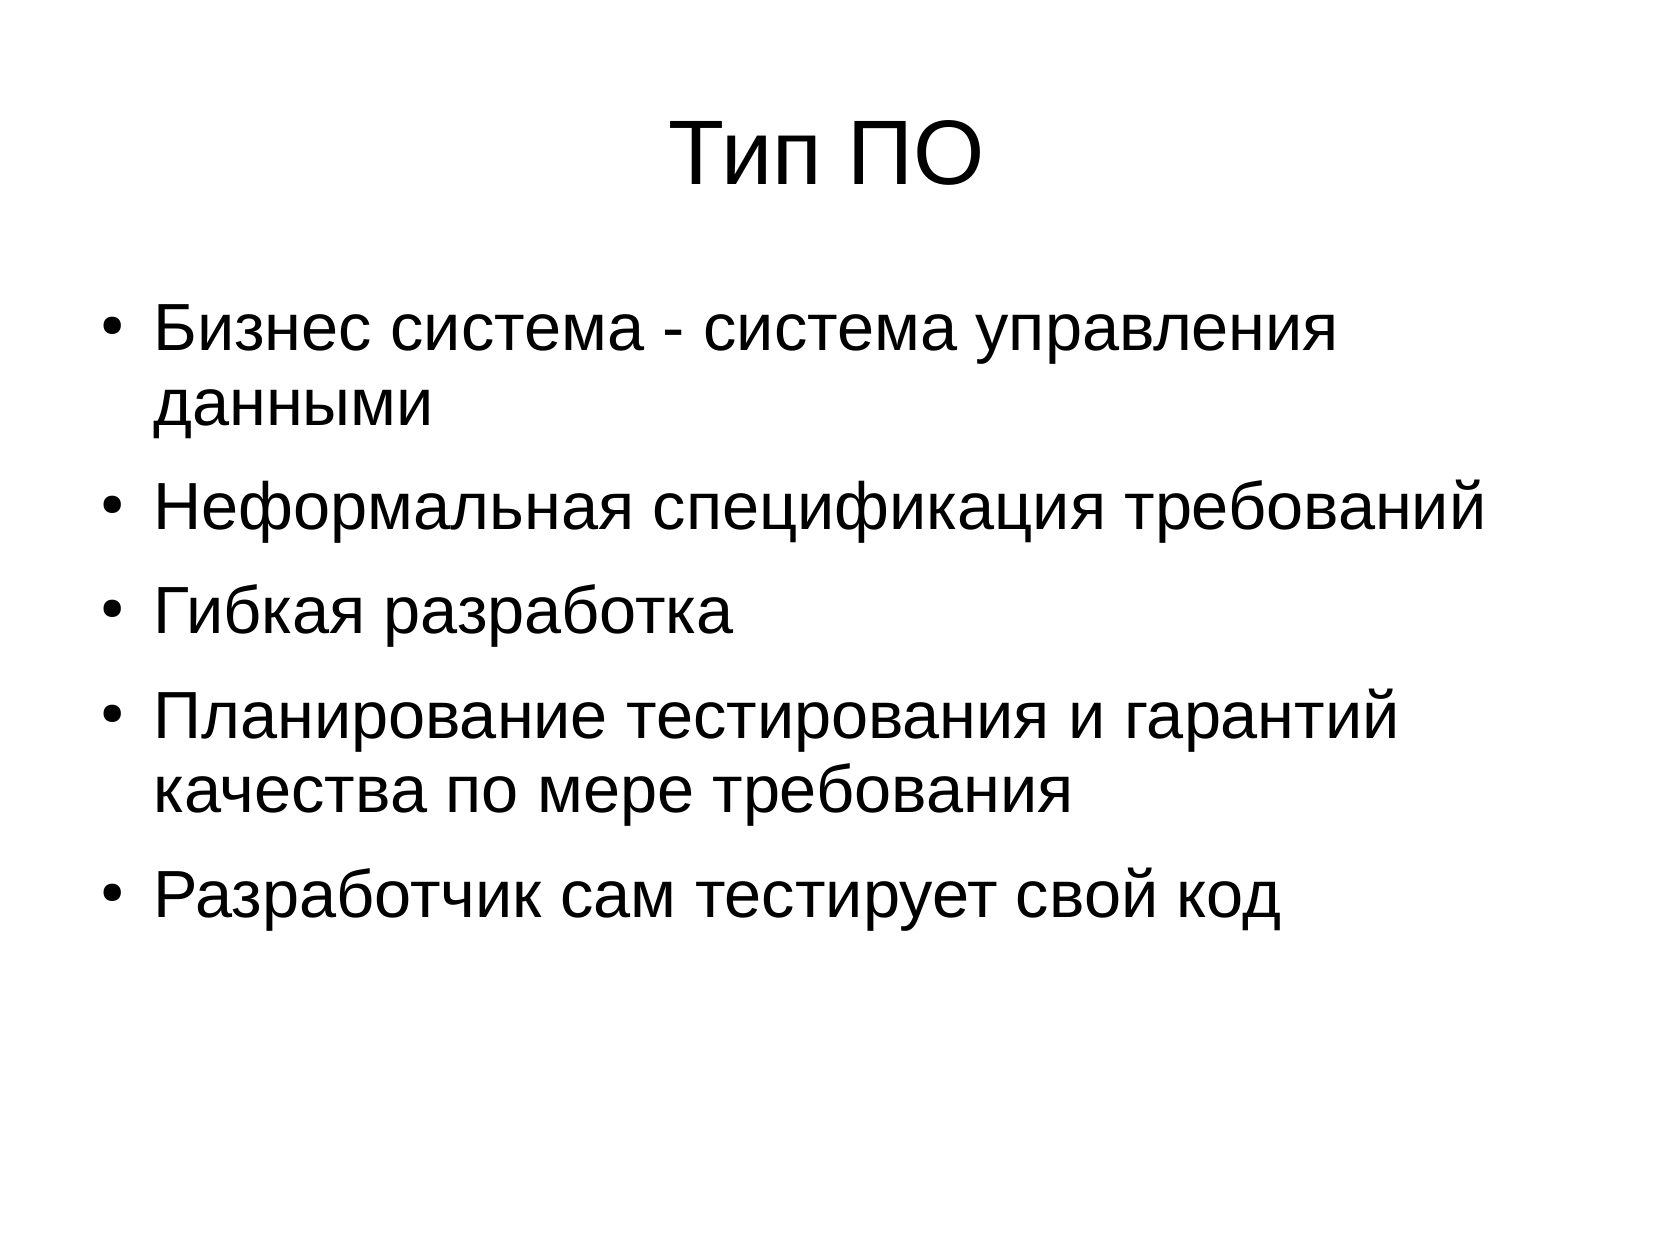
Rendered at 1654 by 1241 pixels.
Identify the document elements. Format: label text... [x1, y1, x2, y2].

list Бизнес система - система управления данными Неформальная спецификация требований Гибкая разработка Планирование тестирования и гарантий качества по мере требования Разработчик сам тестирует свой код [82, 290, 1571, 1109]
title Тип ПО [82, 49, 1571, 257]
